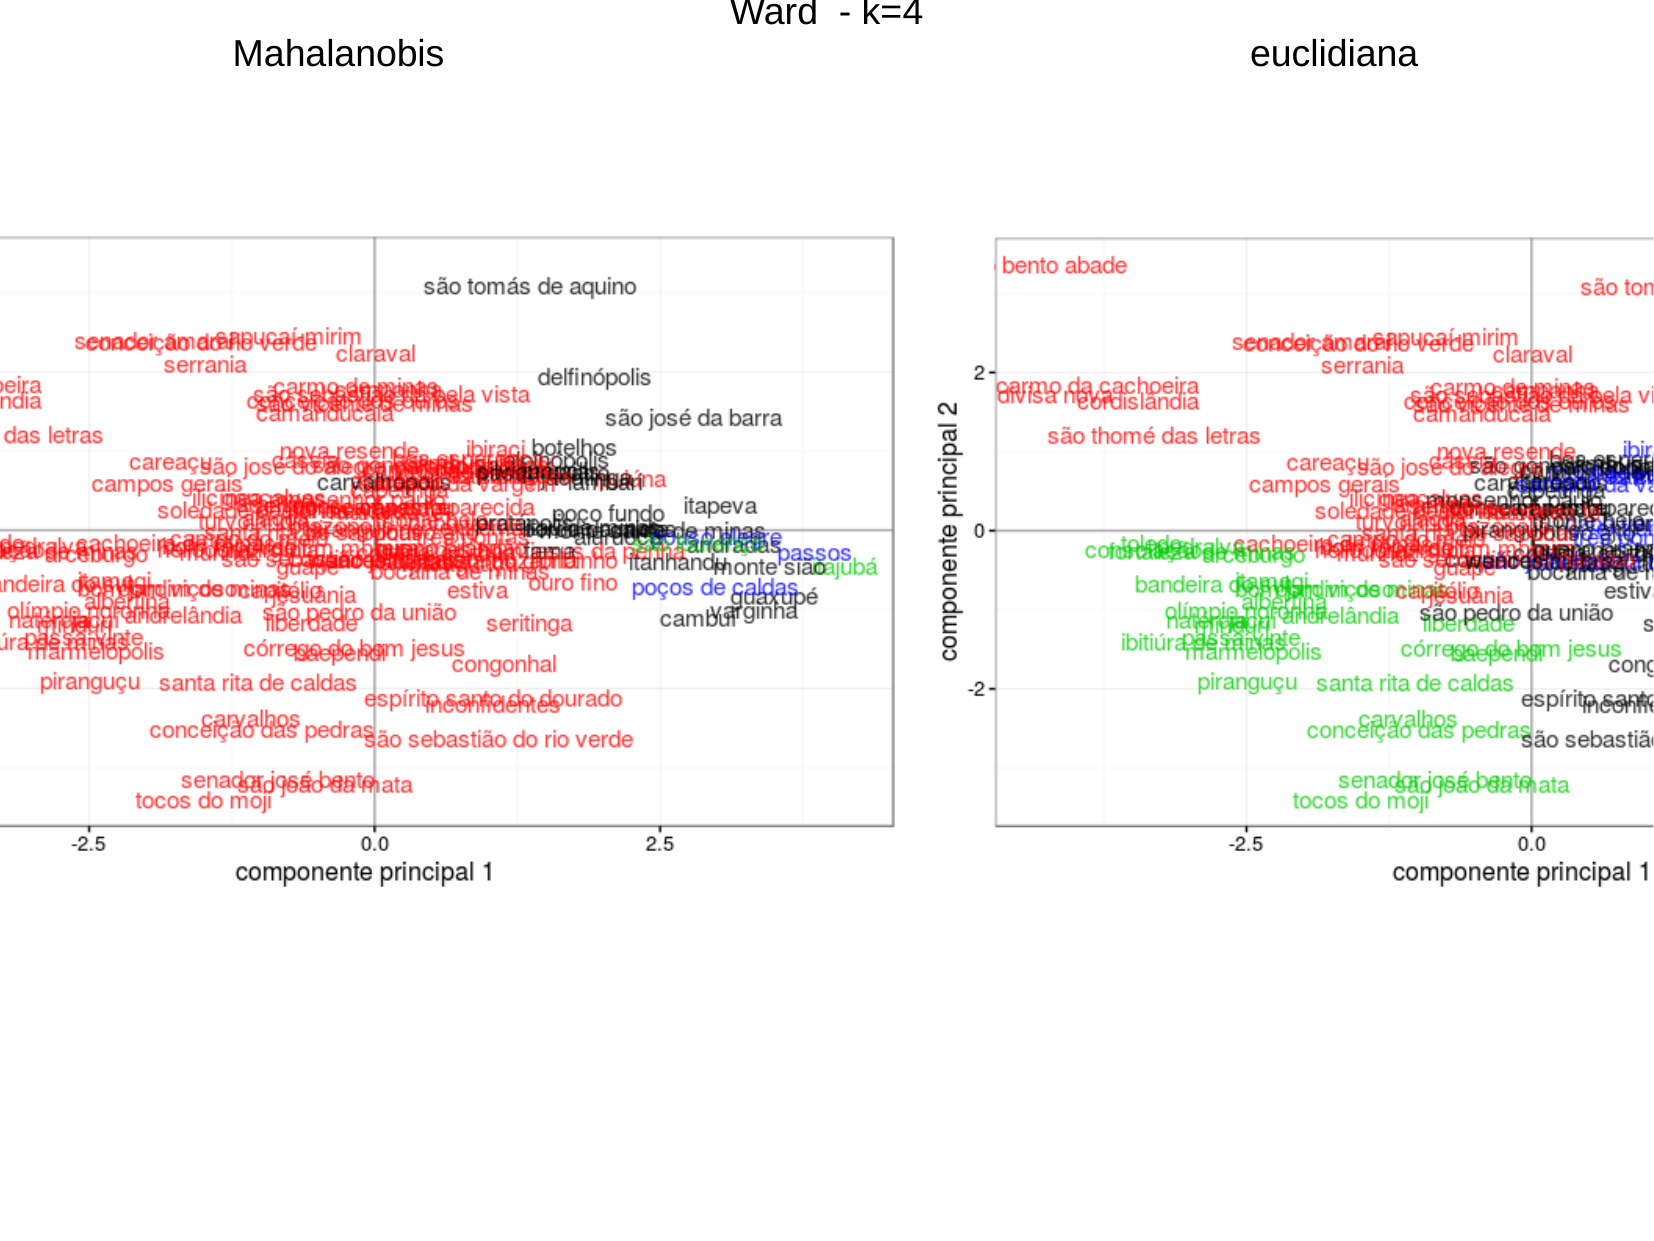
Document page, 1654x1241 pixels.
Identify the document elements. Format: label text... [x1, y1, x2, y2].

picture [0, 188, 906, 898]
title Ward - k=4 Mahalanobis euclidiana [82, 0, 1571, 137]
picture [921, 189, 1654, 898]
